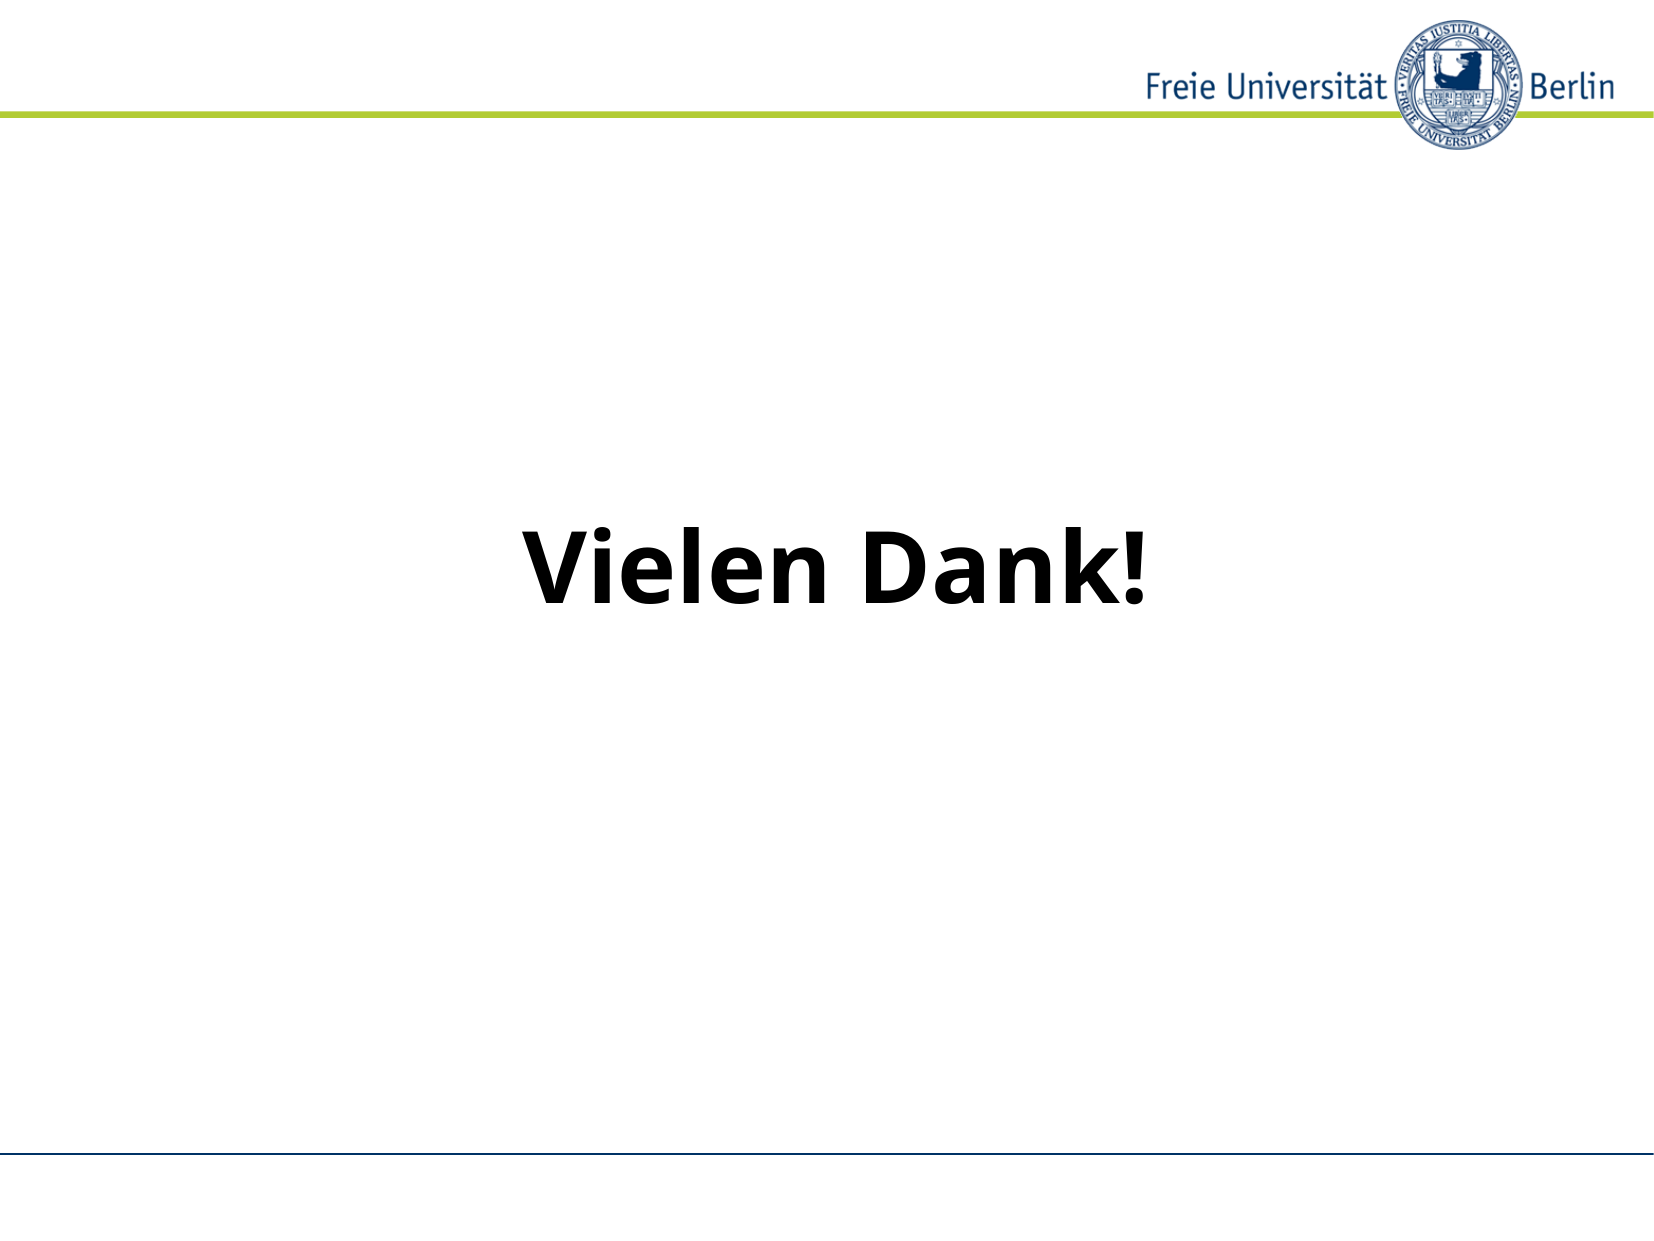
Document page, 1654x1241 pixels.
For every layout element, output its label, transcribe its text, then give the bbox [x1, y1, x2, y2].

picture [1139, 20, 1620, 151]
title Vielen Dank! [354, 503, 1318, 641]
